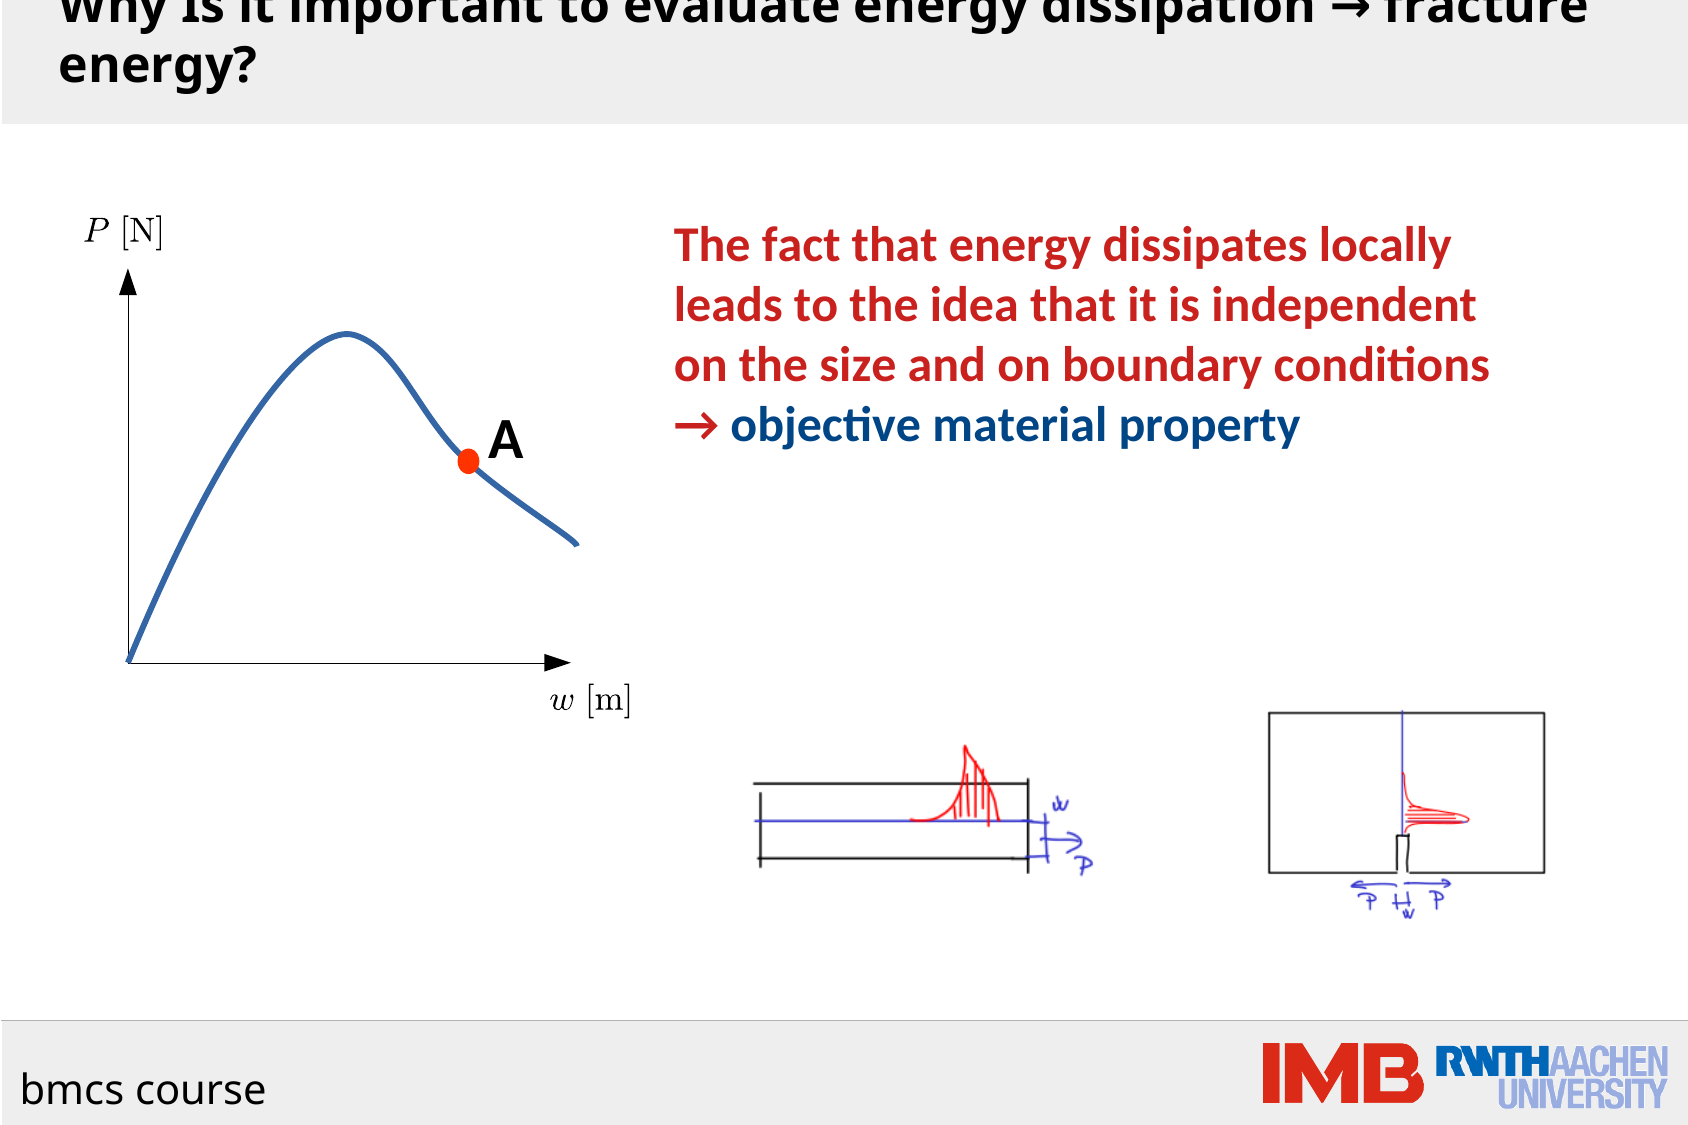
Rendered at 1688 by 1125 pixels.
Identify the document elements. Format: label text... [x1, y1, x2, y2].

picture [1263, 1043, 1424, 1103]
picture [1436, 1045, 1668, 1109]
picture [547, 682, 635, 720]
picture [1255, 697, 1552, 926]
picture [81, 214, 167, 252]
text_box A [473, 392, 539, 478]
title Why Is it important to evaluate energy dissipation → fracture energy? [58, 24, 1651, 100]
picture [745, 725, 1103, 884]
text_box The fact that energy dissipates locally leads to the idea that it is independent on the size and on boundary conditions → objective material property [659, 204, 1688, 520]
text_box [457, 448, 473, 475]
